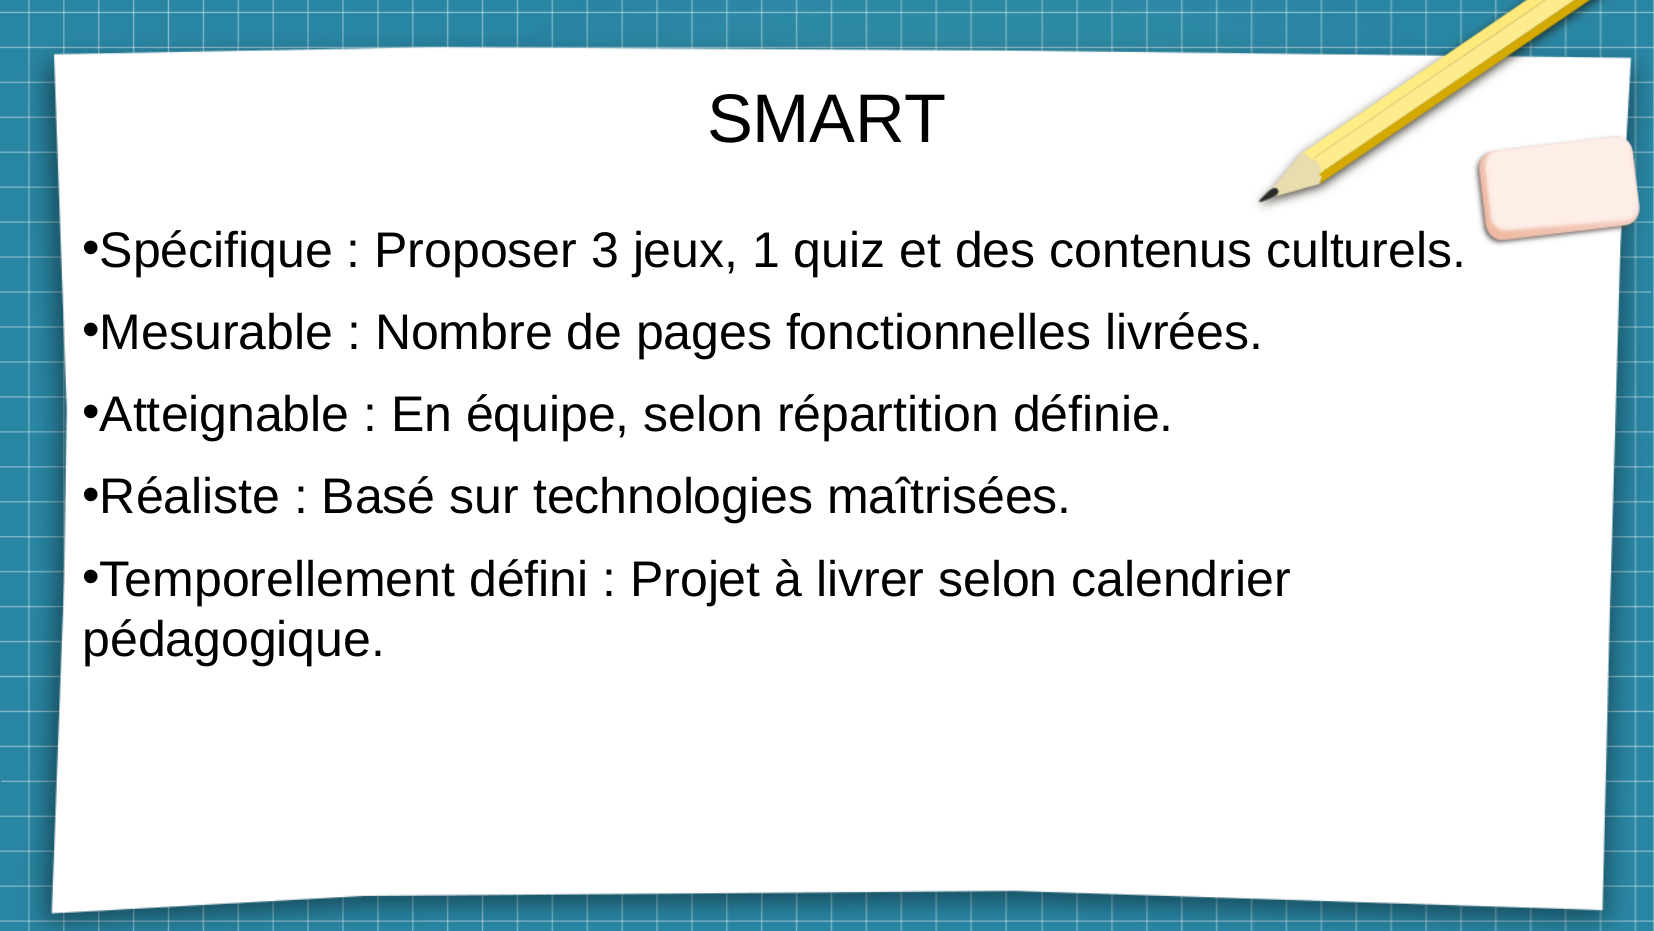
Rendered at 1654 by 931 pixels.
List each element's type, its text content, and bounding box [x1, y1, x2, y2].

title SMART [82, 37, 1571, 193]
list Spécifique : Proposer 3 jeux, 1 quiz et des contenus culturels. Mesurable : Nombre de pages fonctionnelles livrées. Atteignable : En équipe, selon répartition définie. Réaliste : Basé sur technologies maîtrisées. Temporellement défini : Projet à livrer selon calendrier pédagogique. [82, 217, 1571, 758]
